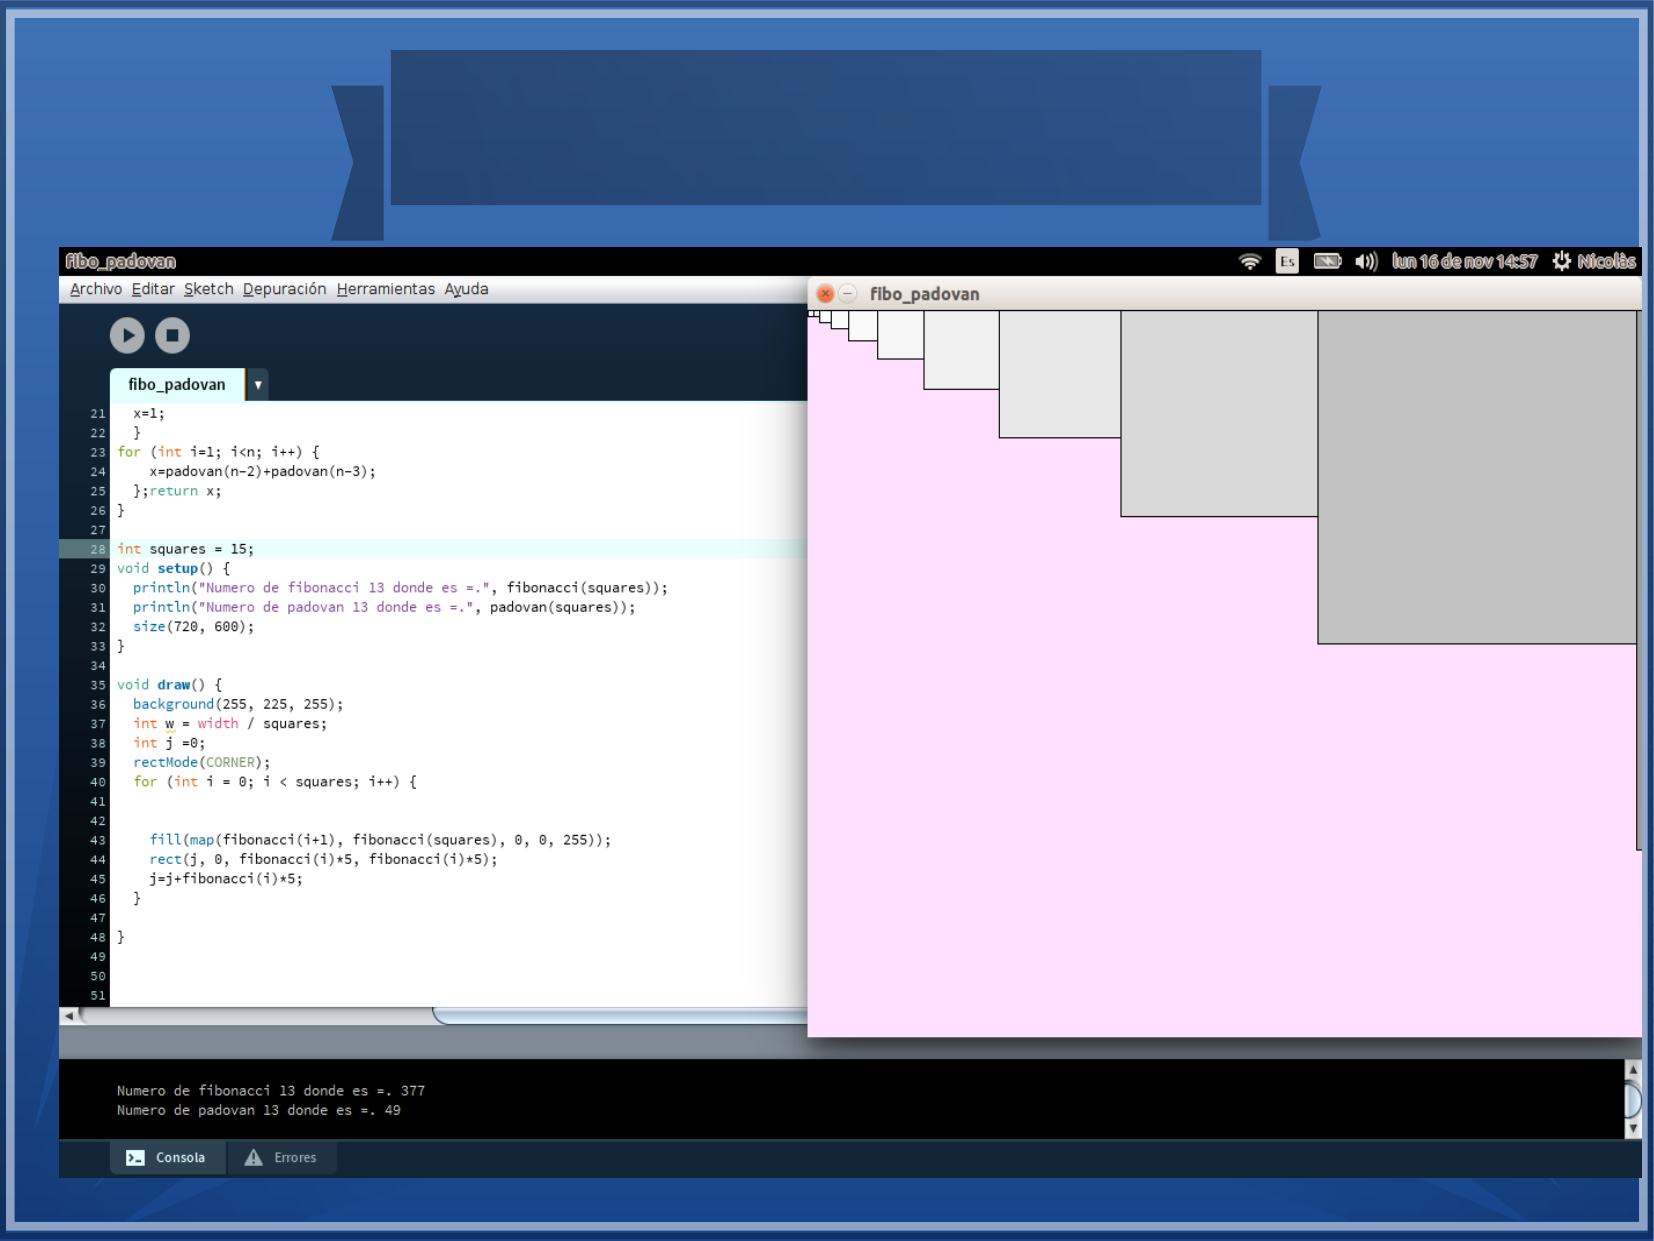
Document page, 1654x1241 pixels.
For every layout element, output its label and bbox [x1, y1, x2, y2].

picture [59, 247, 1642, 1178]
